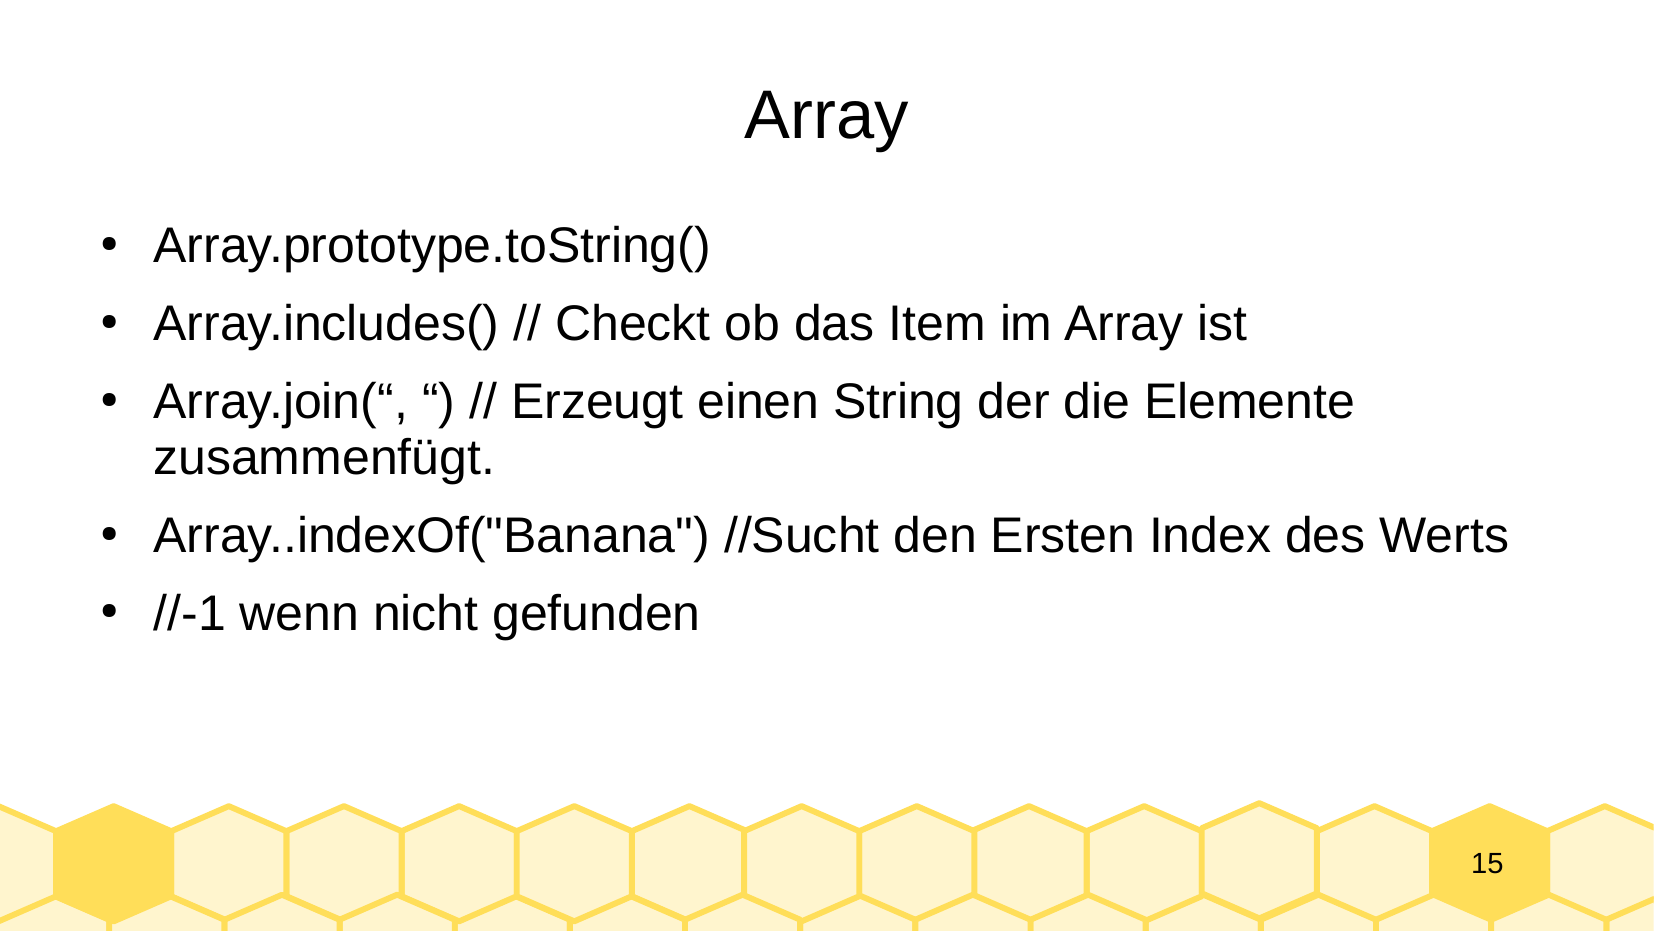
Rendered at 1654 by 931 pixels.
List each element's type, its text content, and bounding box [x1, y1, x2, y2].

list Array.prototype.toString() Array.includes() // Checkt ob das Item im Array ist Array.join(“, “) // Erzeugt einen String der die Elemente zusammenfügt. Array..indexOf("Banana") //Sucht den Ersten Index des Werts //-1 wenn nicht gefunden [82, 217, 1571, 758]
title Array [82, 37, 1571, 193]
